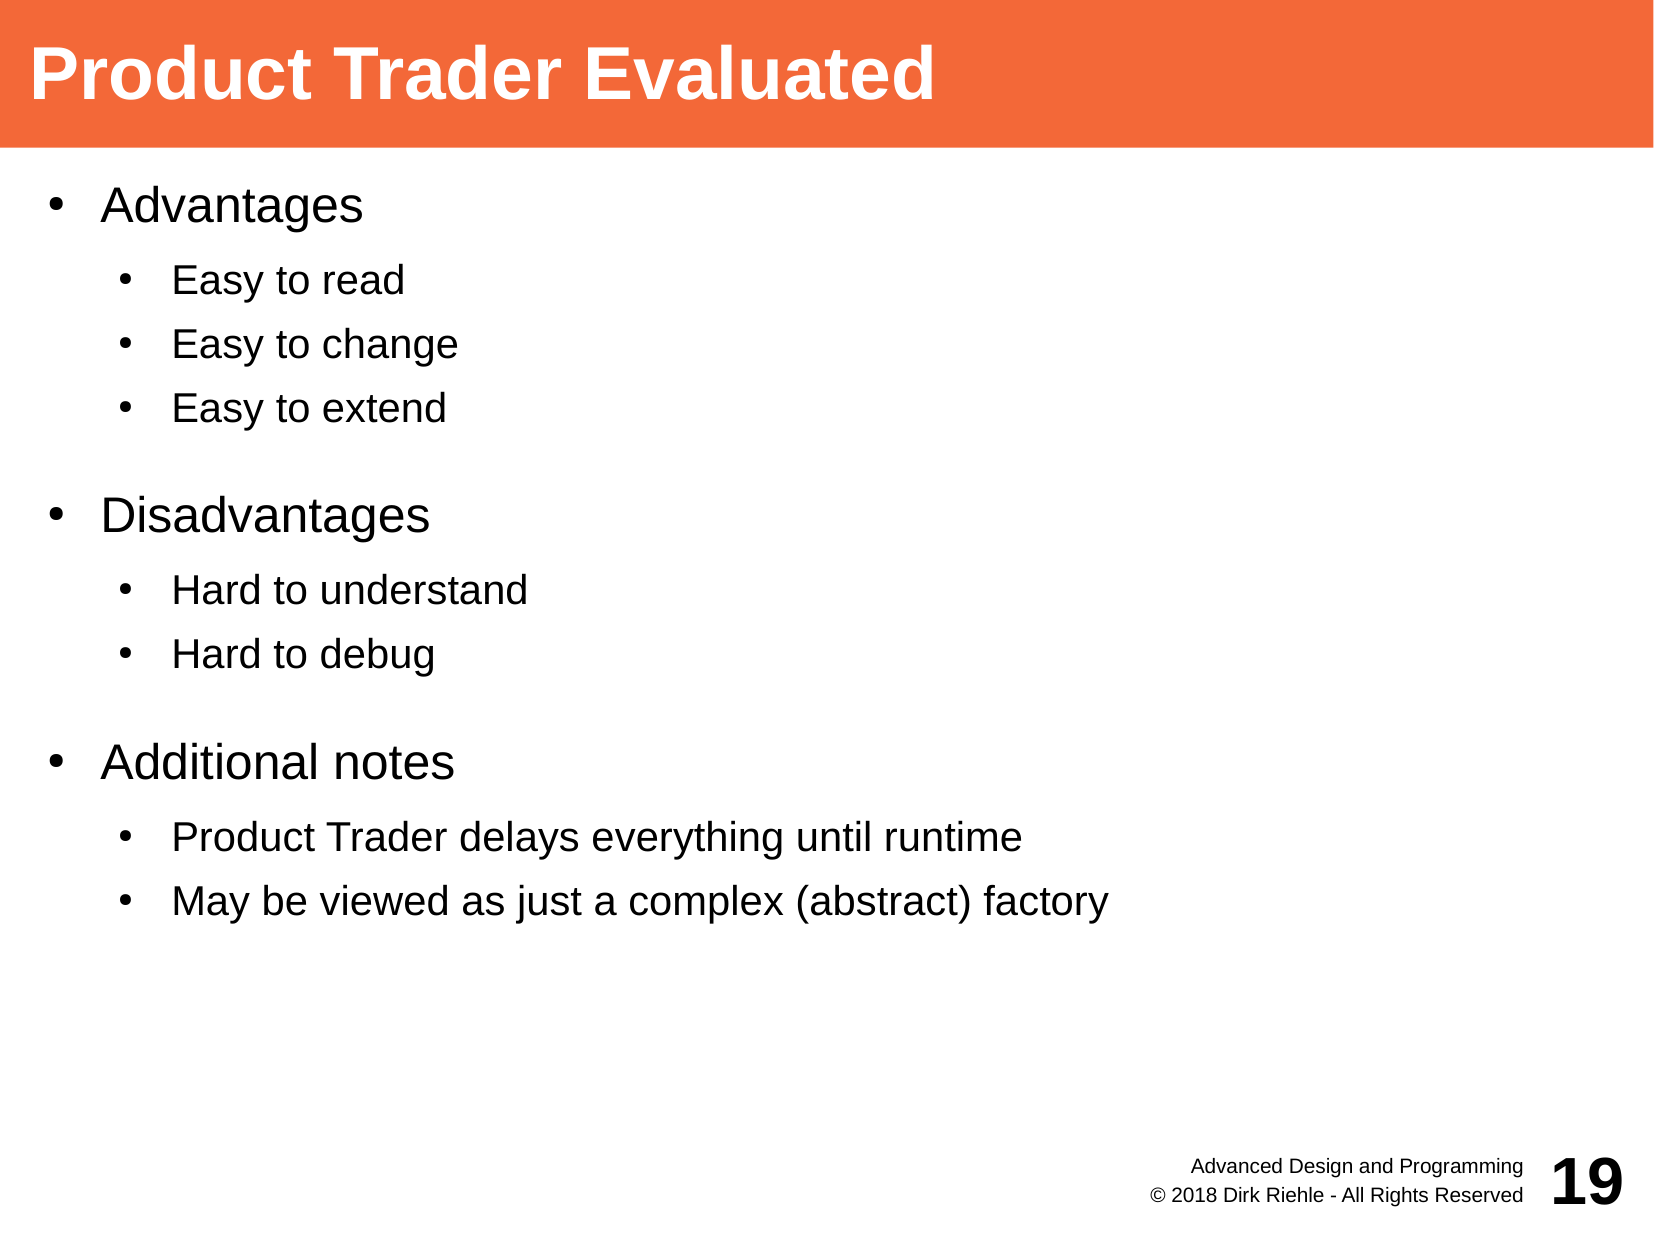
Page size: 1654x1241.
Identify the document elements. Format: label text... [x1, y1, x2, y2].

list Advantages Easy to read Easy to change Easy to extend Disadvantages Hard to understand Hard to debug Additional notes Product Trader delays everything until runtime May be viewed as just a complex (abstract) factory [29, 177, 1625, 1063]
title Product Trader Evaluated [0, 0, 1654, 148]
